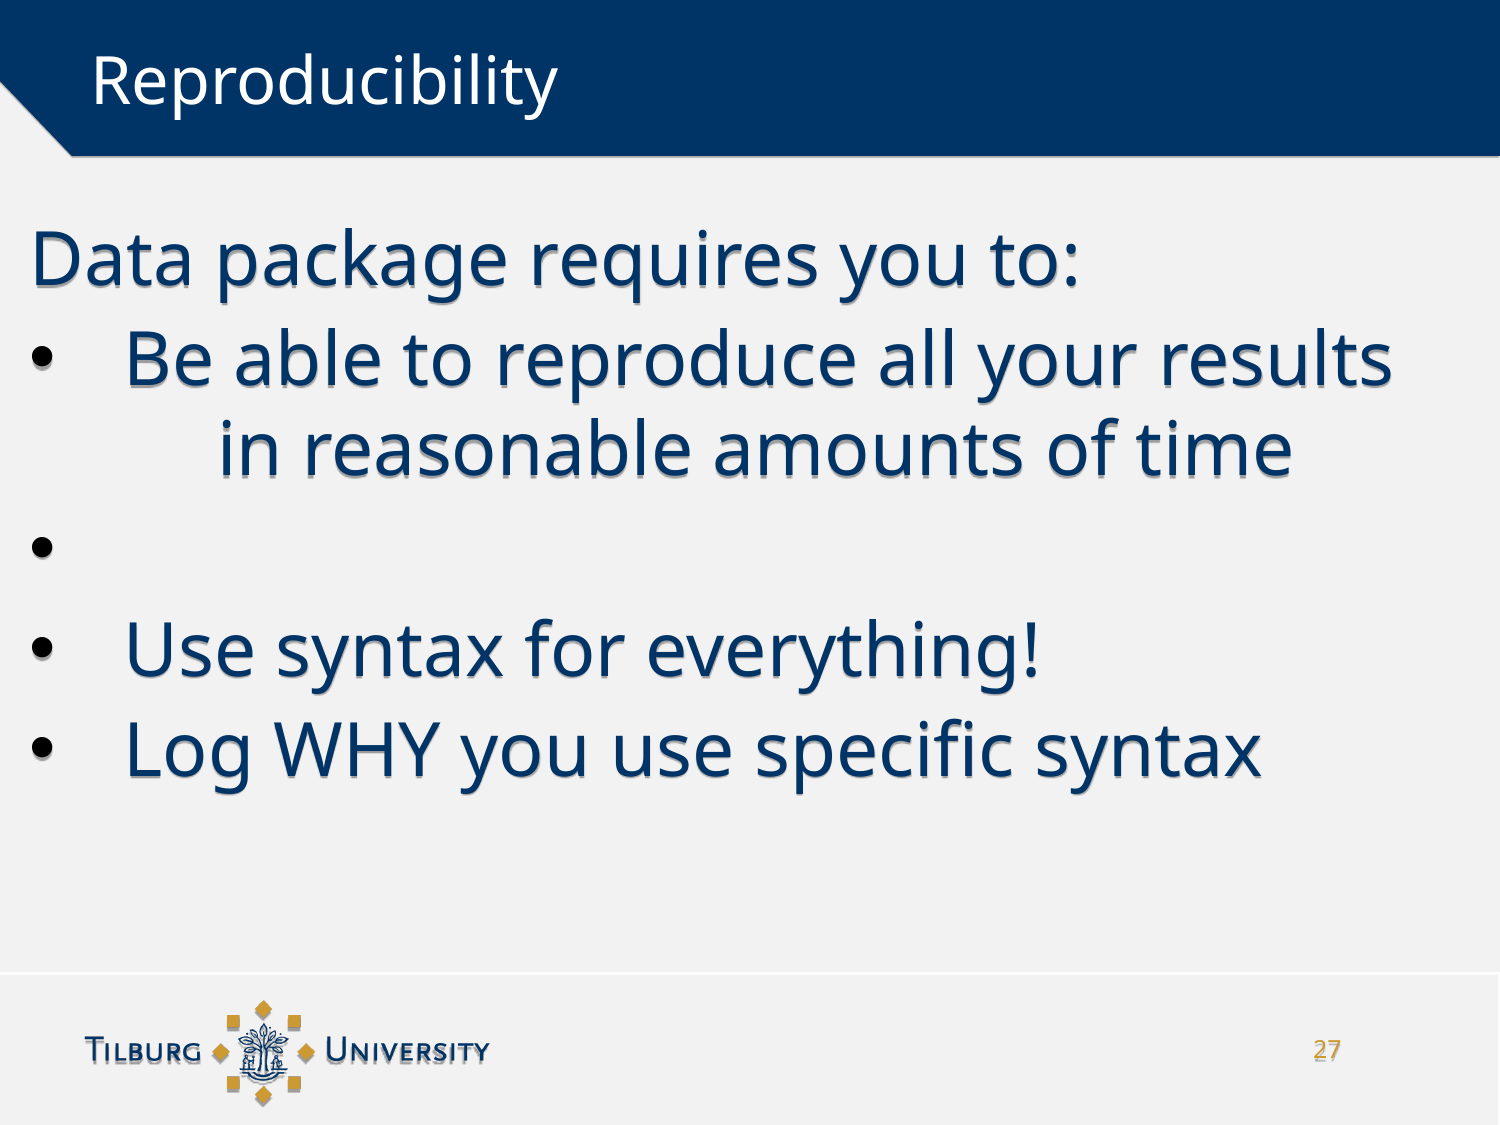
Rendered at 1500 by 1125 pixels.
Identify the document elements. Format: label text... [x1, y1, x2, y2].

text_box [1298, 1026, 1426, 1087]
text_box Data package requires you to: Be able to reproduce all your results in reasonable amounts of time Use syntax for everything! Log WHY you use specific syntax [14, 202, 1450, 971]
title Reproducibility [75, 0, 1426, 156]
